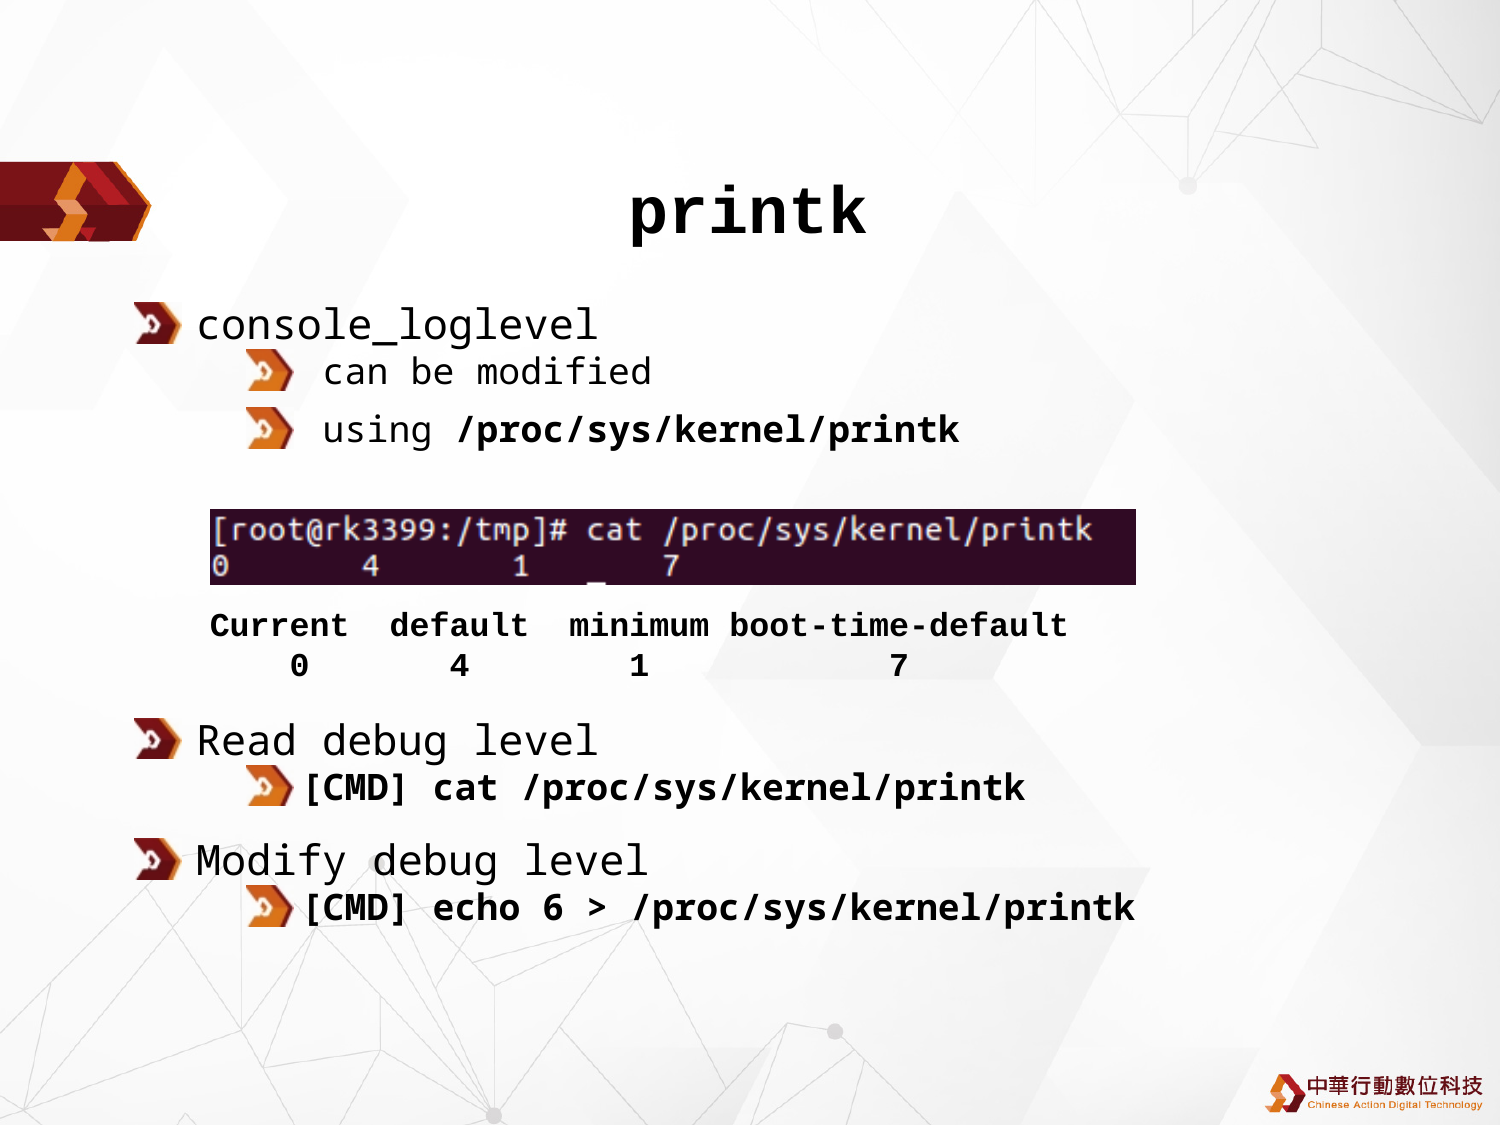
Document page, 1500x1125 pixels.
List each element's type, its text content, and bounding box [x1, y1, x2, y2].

title printk [107, 101, 1367, 255]
picture [0, 0, 1500, 1125]
text_box Current default minimum boot-time-default 0 4 1 7 [195, 595, 1246, 691]
list console_loglevel can be modified using /proc/sys/kernel/printk Read debug level [CMD] cat /proc/sys/kernel/printk Modify debug level [CMD] echo 6 > /proc/sys/kernel/printk [107, 290, 1425, 943]
